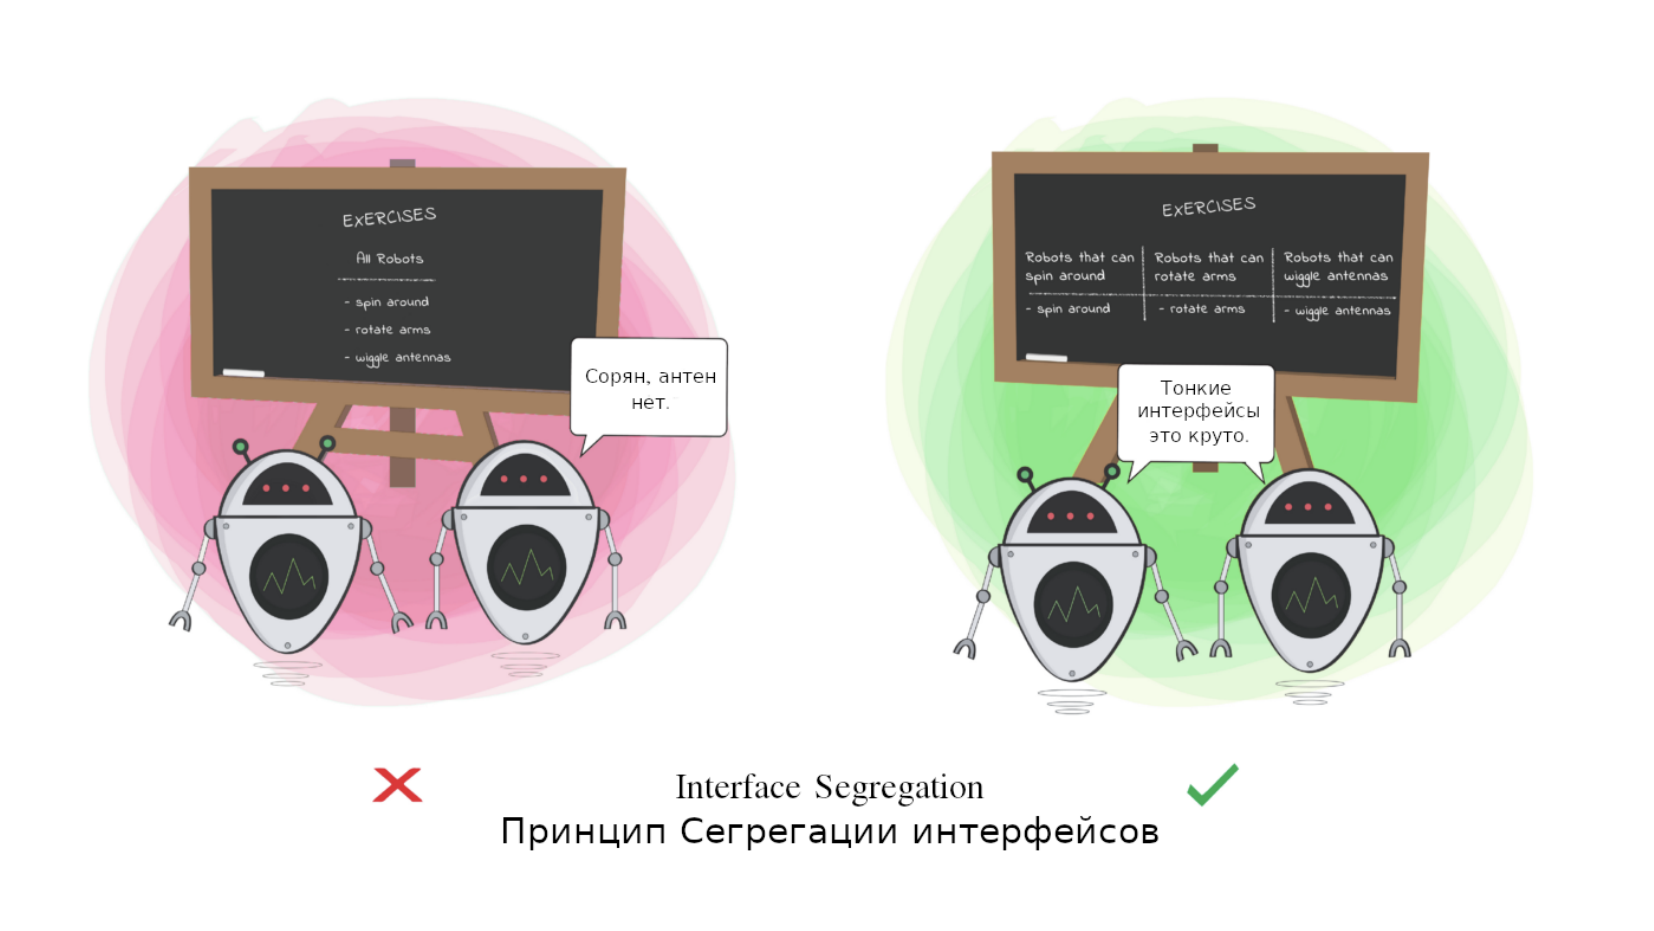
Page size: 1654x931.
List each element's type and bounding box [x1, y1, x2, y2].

picture [33, 67, 1629, 867]
